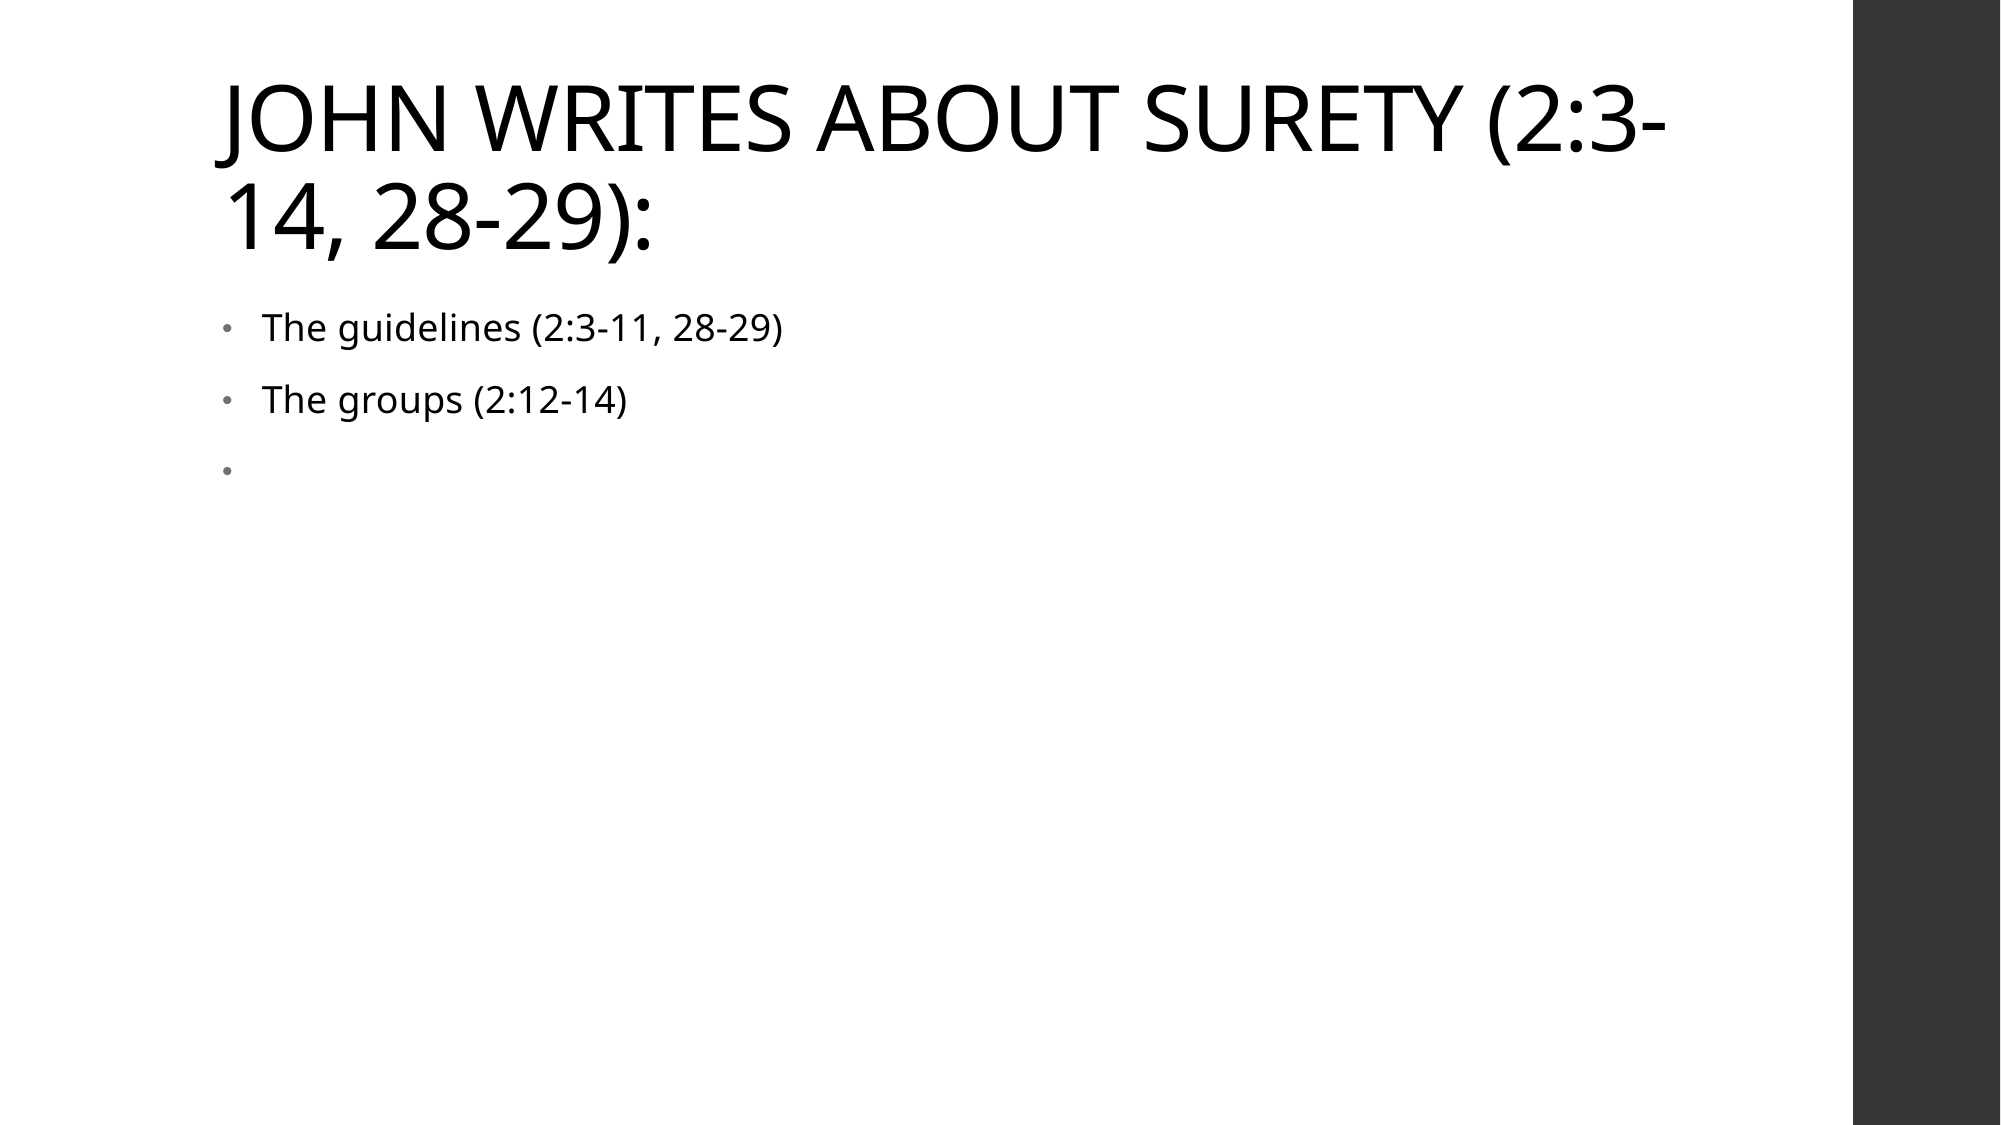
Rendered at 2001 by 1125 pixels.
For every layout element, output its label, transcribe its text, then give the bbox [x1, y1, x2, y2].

title JOHN WRITES ABOUT SURETY (2:3-14, 28-29): [206, 60, 1797, 278]
list The guidelines (2:3-11, 28-29) The groups (2:12-14) [206, 299, 1617, 1014]
